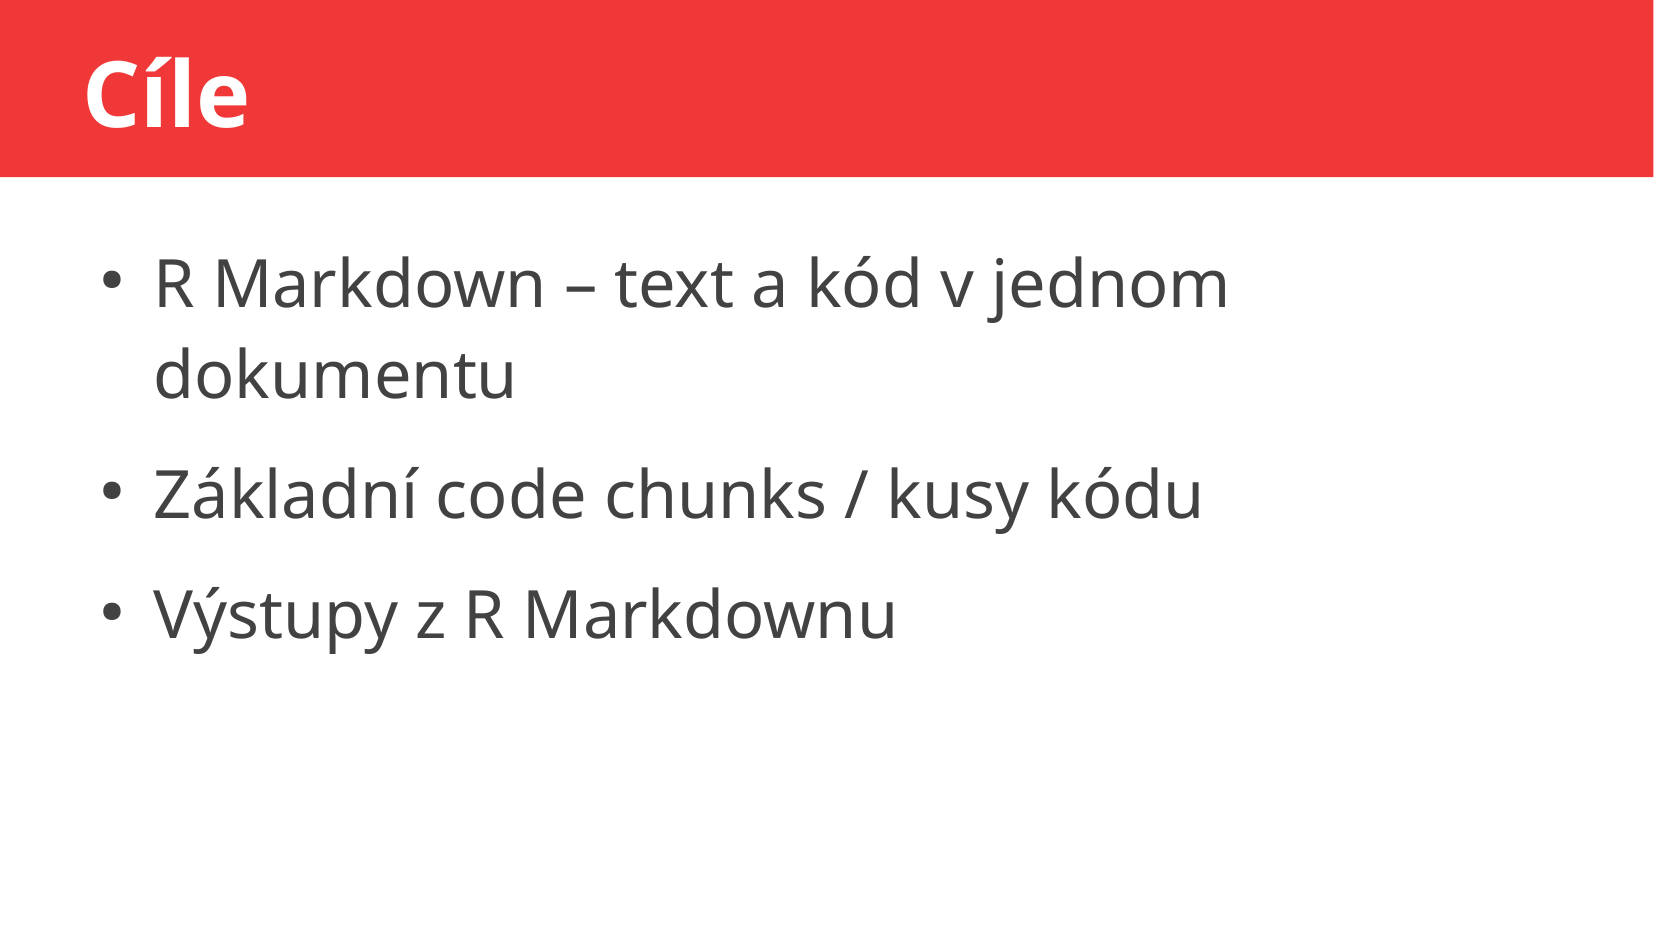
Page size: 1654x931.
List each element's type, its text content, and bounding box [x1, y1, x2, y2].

title Cíle [82, 14, 1571, 171]
list R Markdown – text a kód v jednom dokumentu Základní code chunks / kusy kódu Výstupy z R Markdownu [82, 236, 1563, 810]
